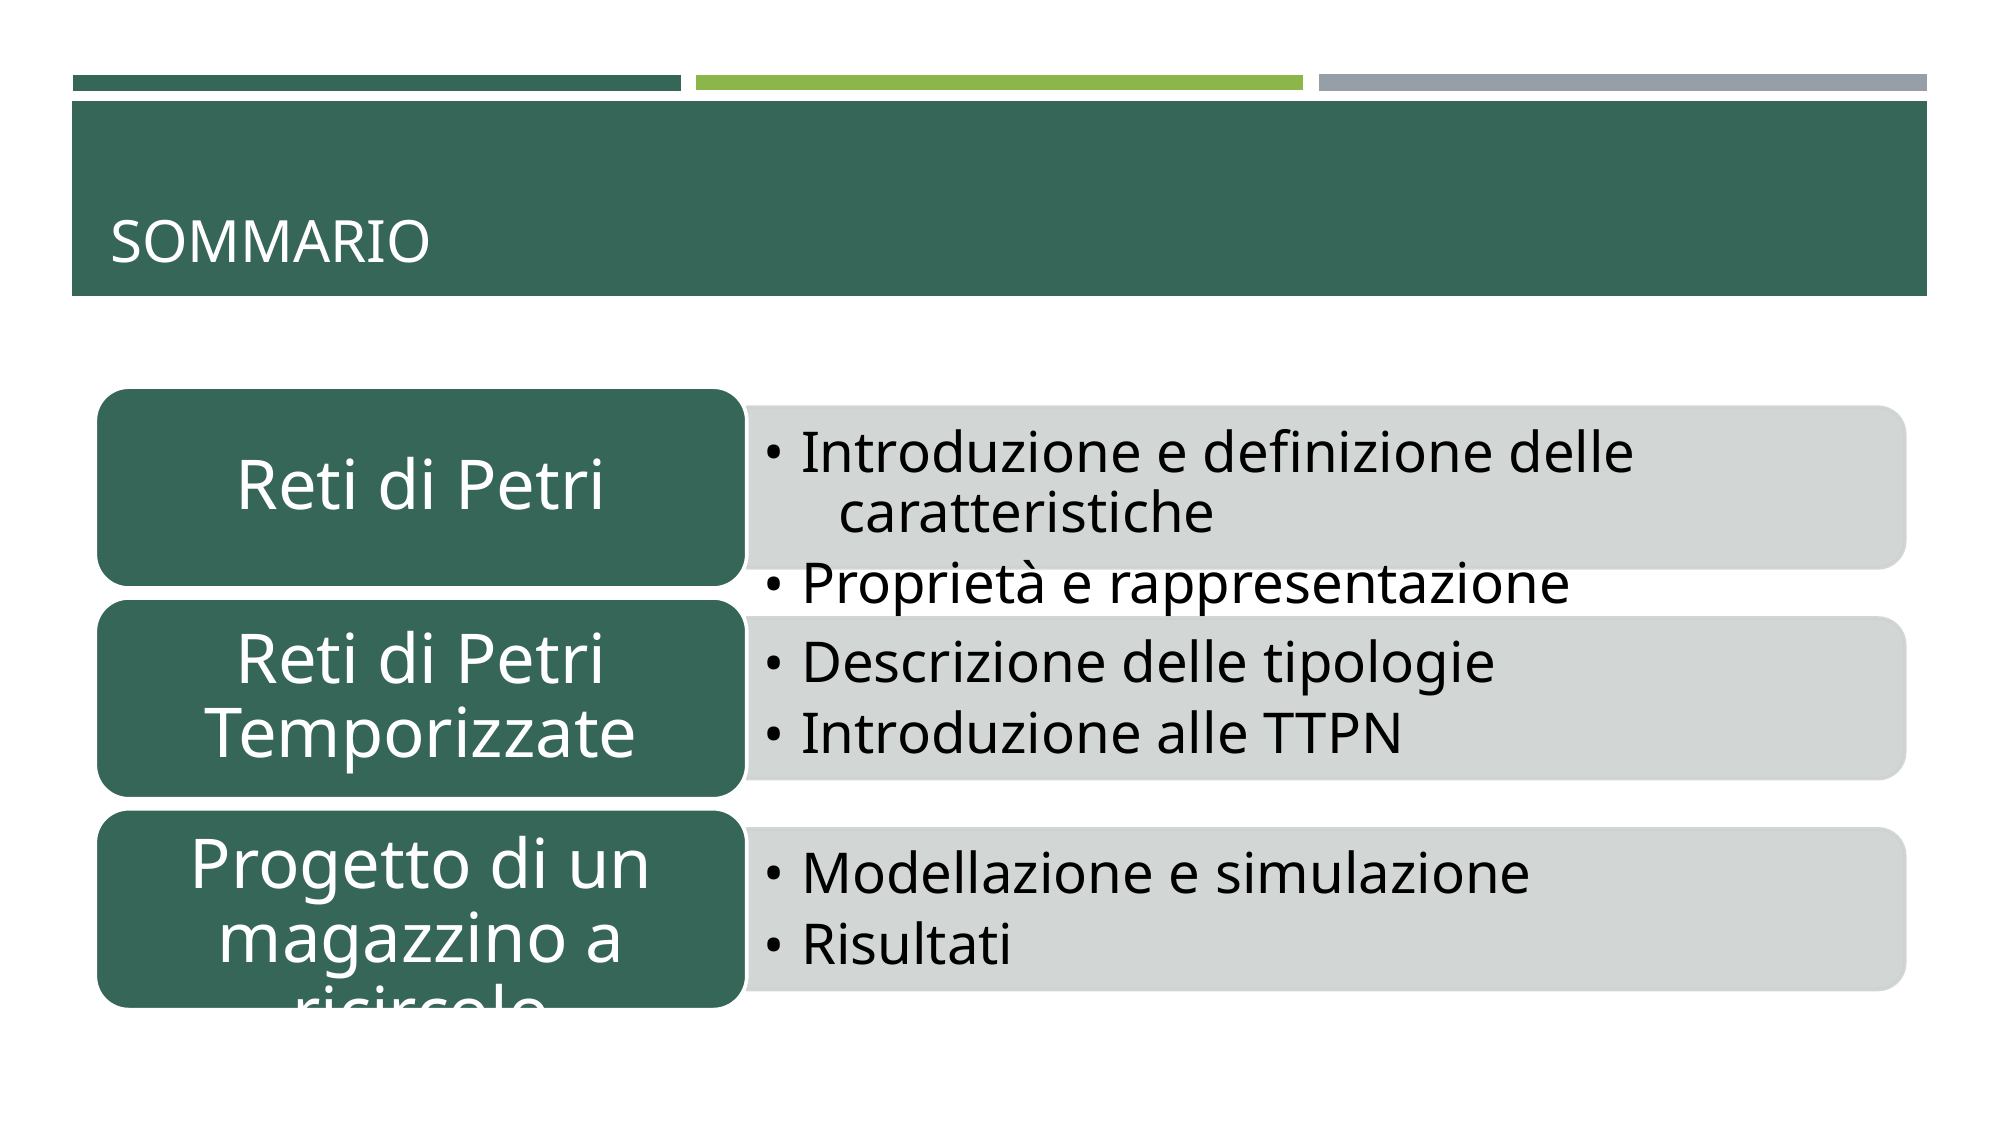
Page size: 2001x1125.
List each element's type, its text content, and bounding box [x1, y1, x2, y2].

title sommario [95, 115, 1905, 282]
text_box Reti di Petri [95, 387, 747, 589]
text_box Reti di Petri Temporizzate [95, 597, 747, 799]
text_box Modellazione e simulazione Risultati [746, 828, 1905, 990]
text_box Introduzione e definizione delle caratteristiche Proprietà e rappresentazione [746, 407, 1905, 568]
text_box Descrizione delle tipologie Introduzione alle TTPN [746, 618, 1905, 779]
text_box Progetto di un magazzino a ricircolo [95, 808, 747, 1010]
